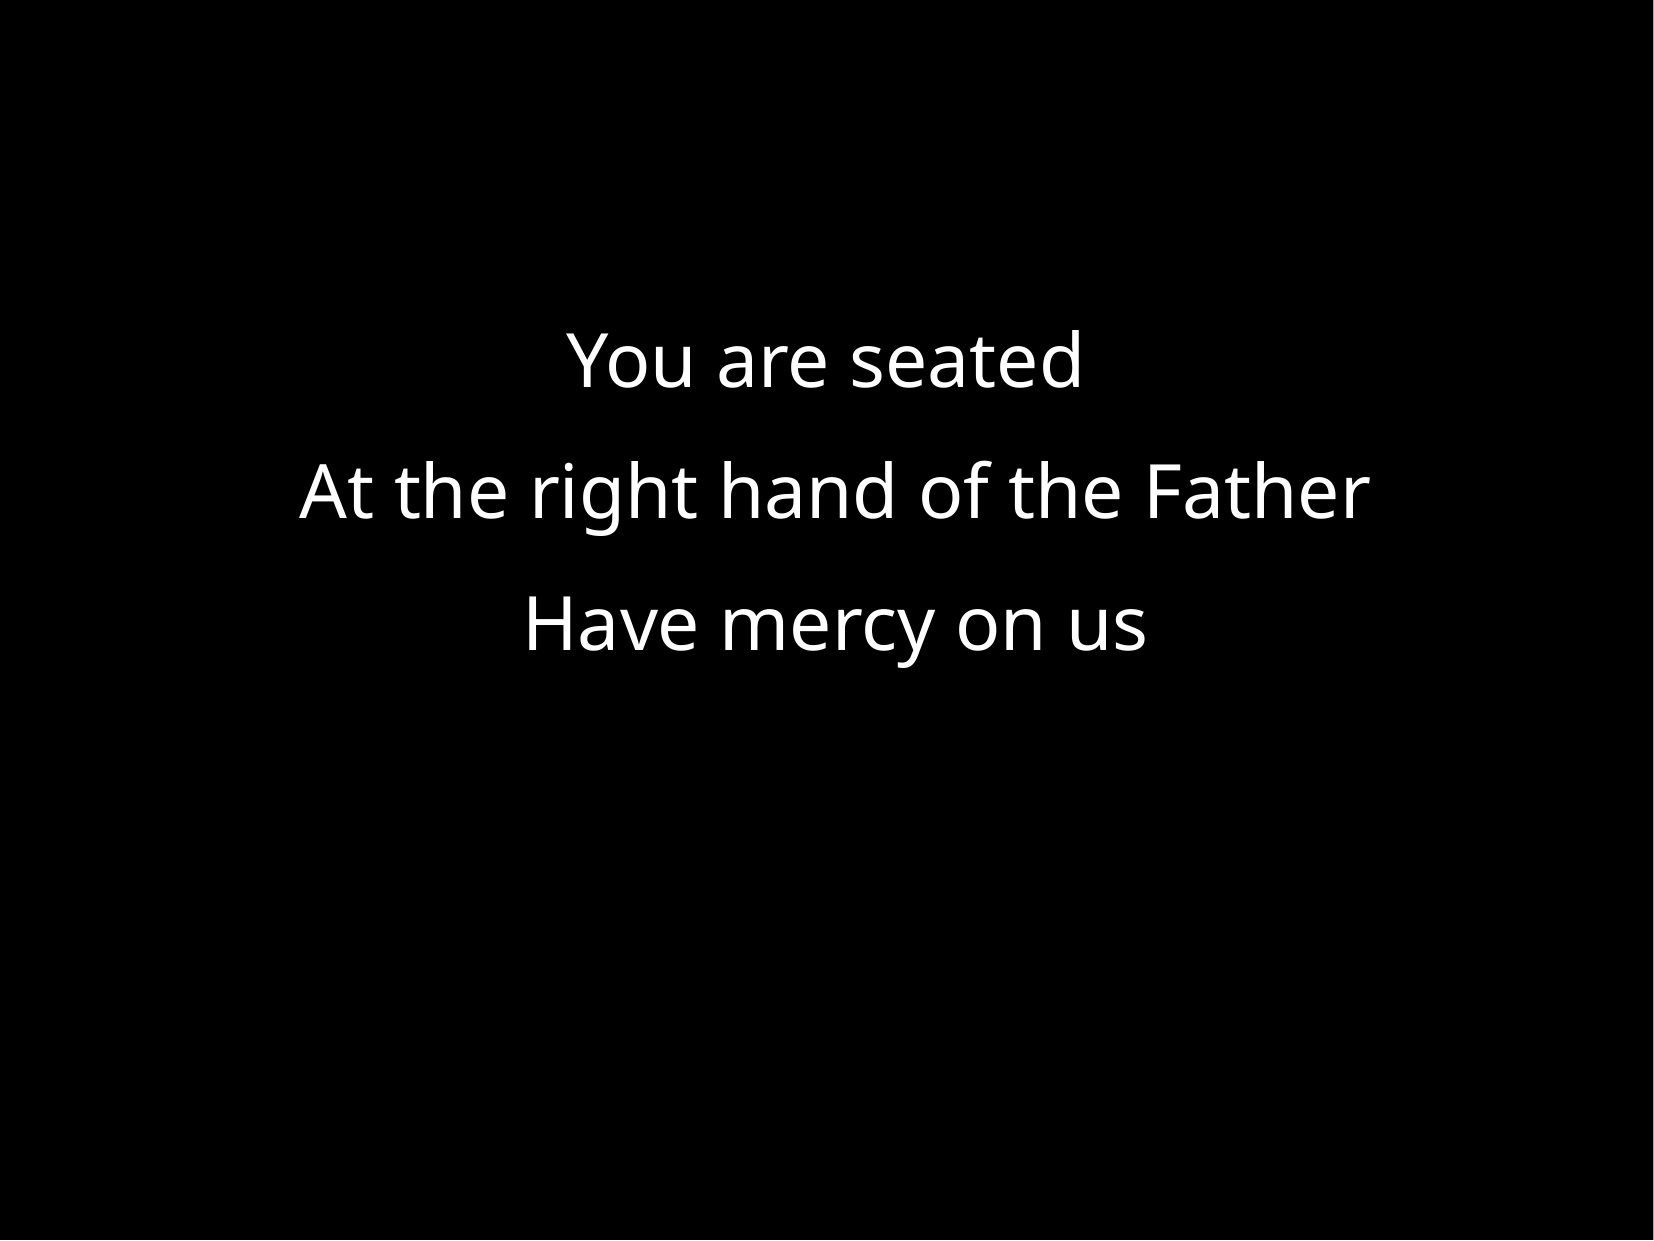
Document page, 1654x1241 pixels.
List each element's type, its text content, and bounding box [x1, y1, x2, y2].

list You are seated At the right hand of the Father Have mercy on us [0, 307, 1654, 1027]
